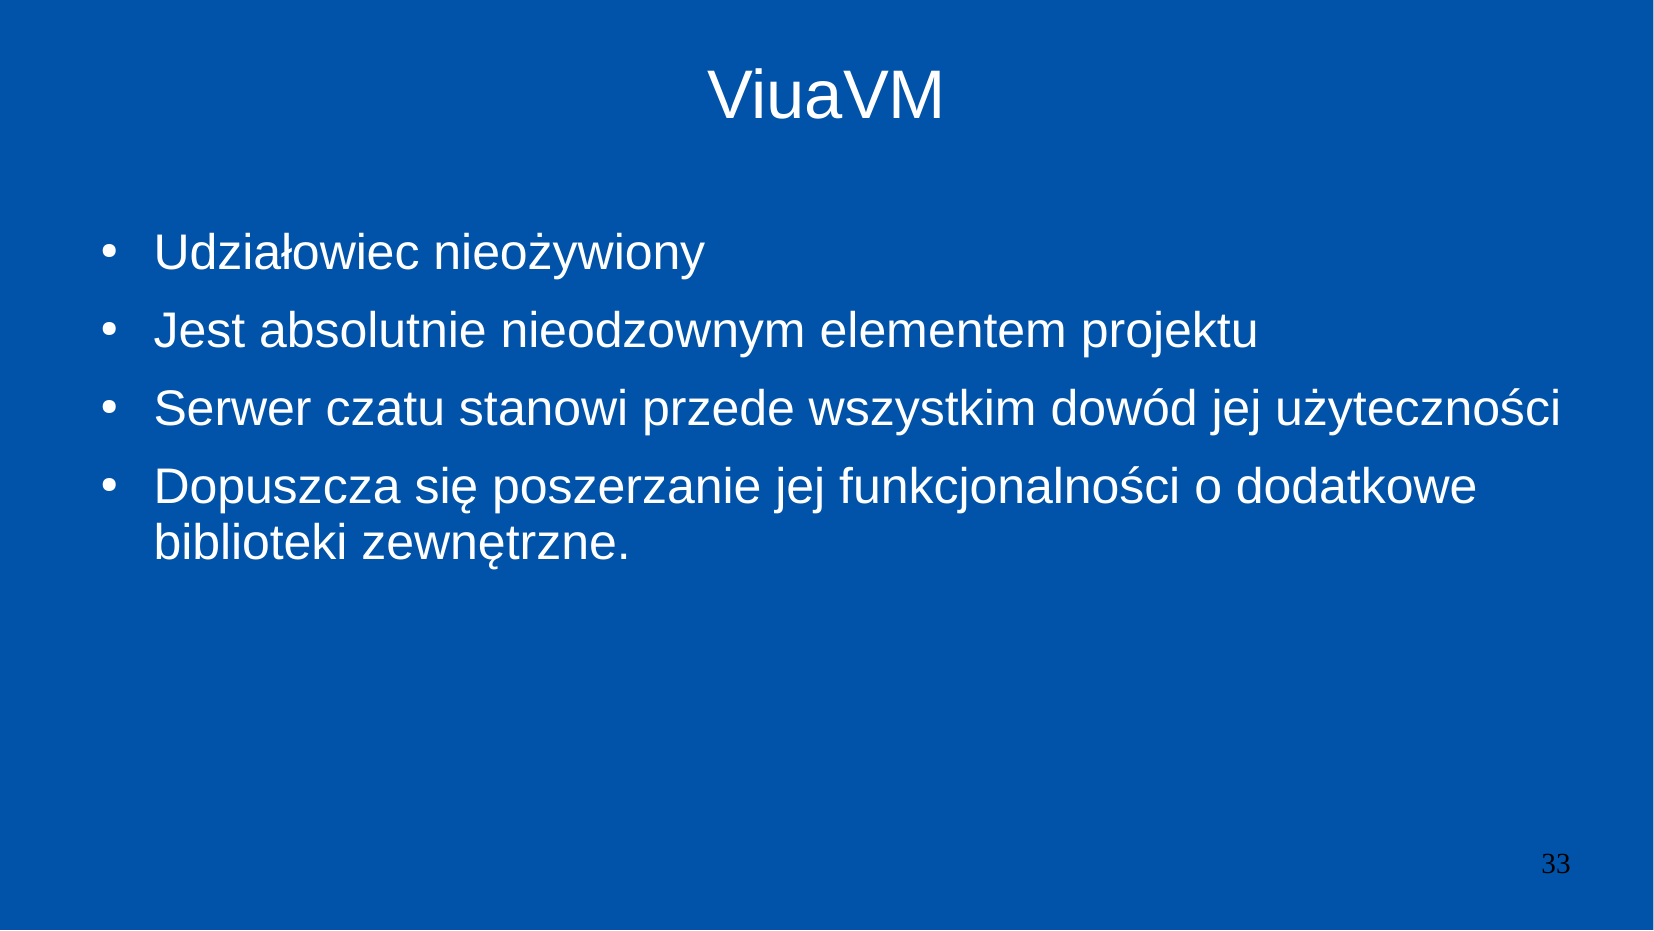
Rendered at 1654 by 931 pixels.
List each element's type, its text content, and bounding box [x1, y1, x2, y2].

list Udziałowiec nieożywiony Jest absolutnie nieodzownym elementem projektu Serwer czatu stanowi przede wszystkim dowód jej użyteczności Dopuszcza się poszerzanie jej funkcjonalności o dodatkowe biblioteki zewnętrzne. [82, 224, 1571, 848]
title ViuaVM [389, 17, 1264, 172]
